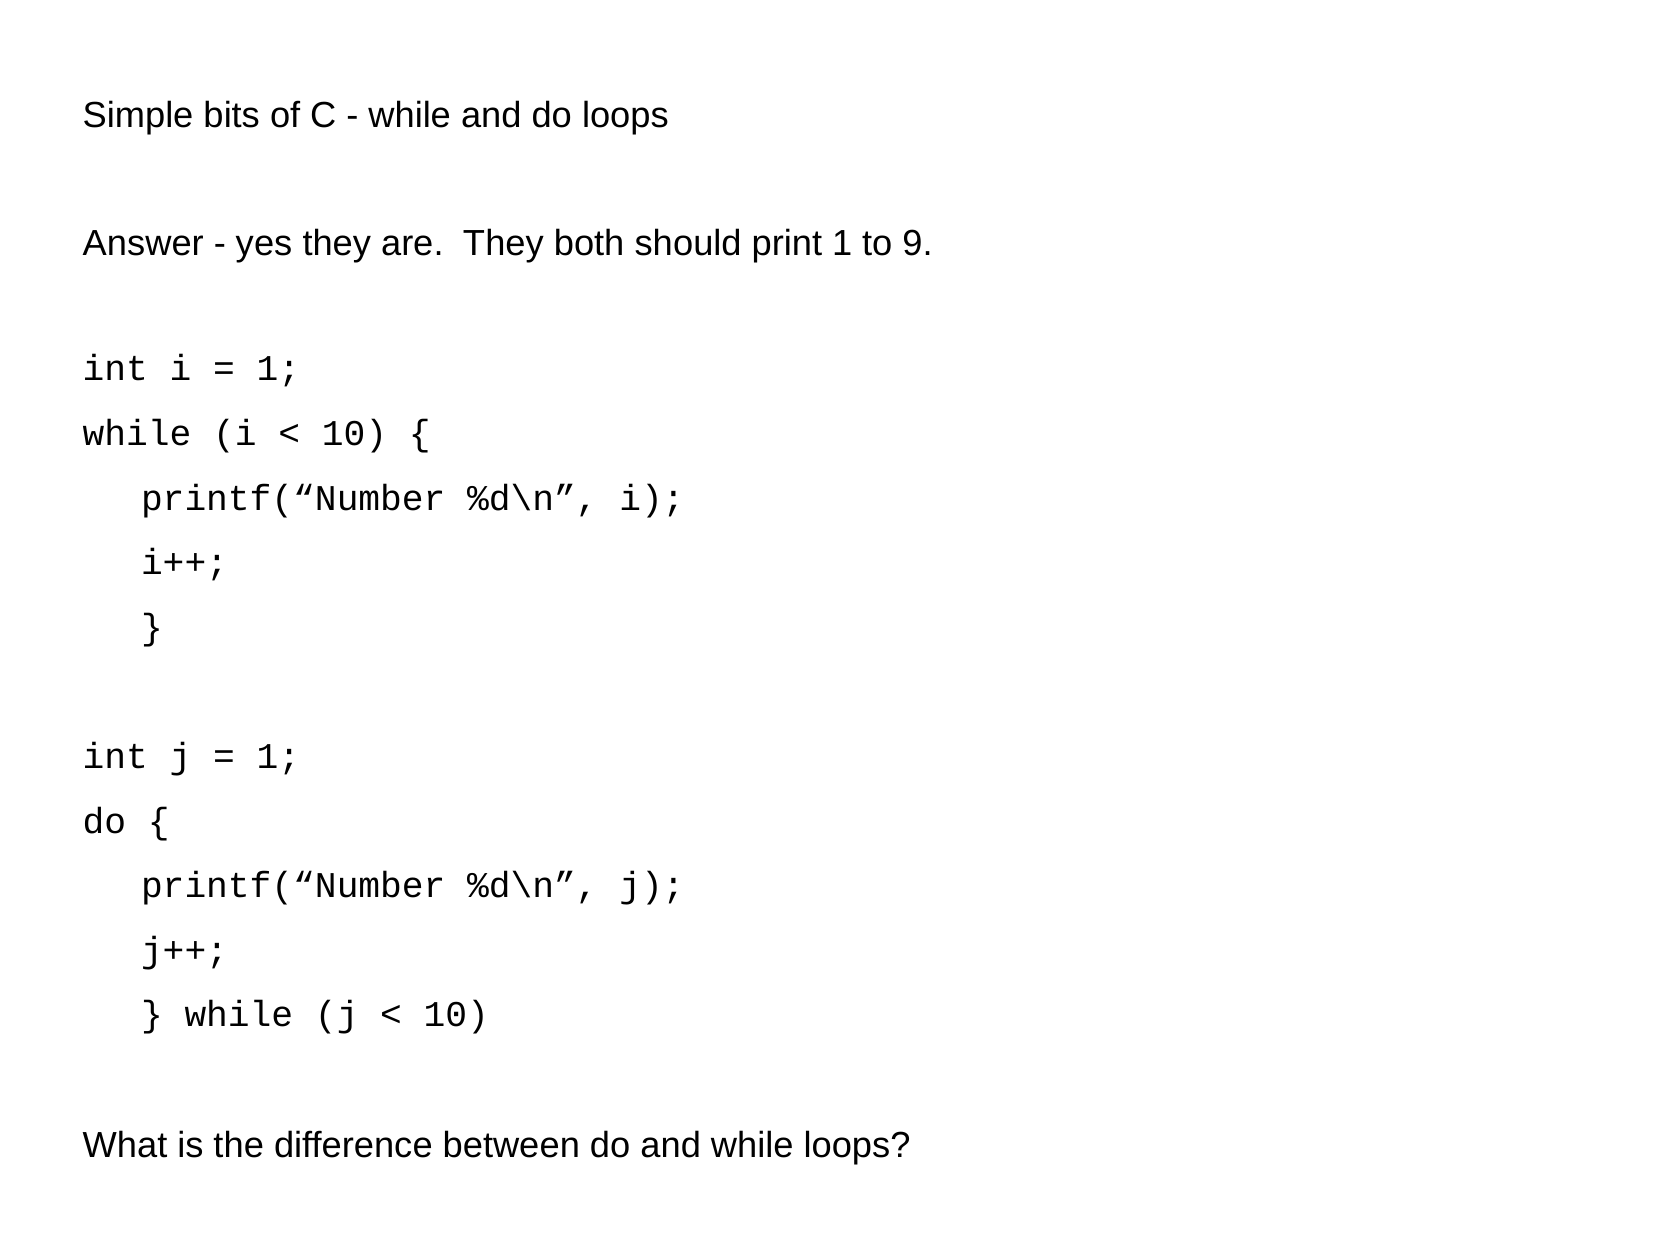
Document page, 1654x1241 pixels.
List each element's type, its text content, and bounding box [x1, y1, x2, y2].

list Simple bits of C - while and do loops Answer - yes they are. They both should print 1 to 9. int i = 1; while (i < 10) { printf(“Number %d\n”, i); i++; } int j = 1; do { printf(“Number %d\n”, j); j++; } while (j < 10) What is the difference between do and while loops? [82, 94, 1571, 1170]
